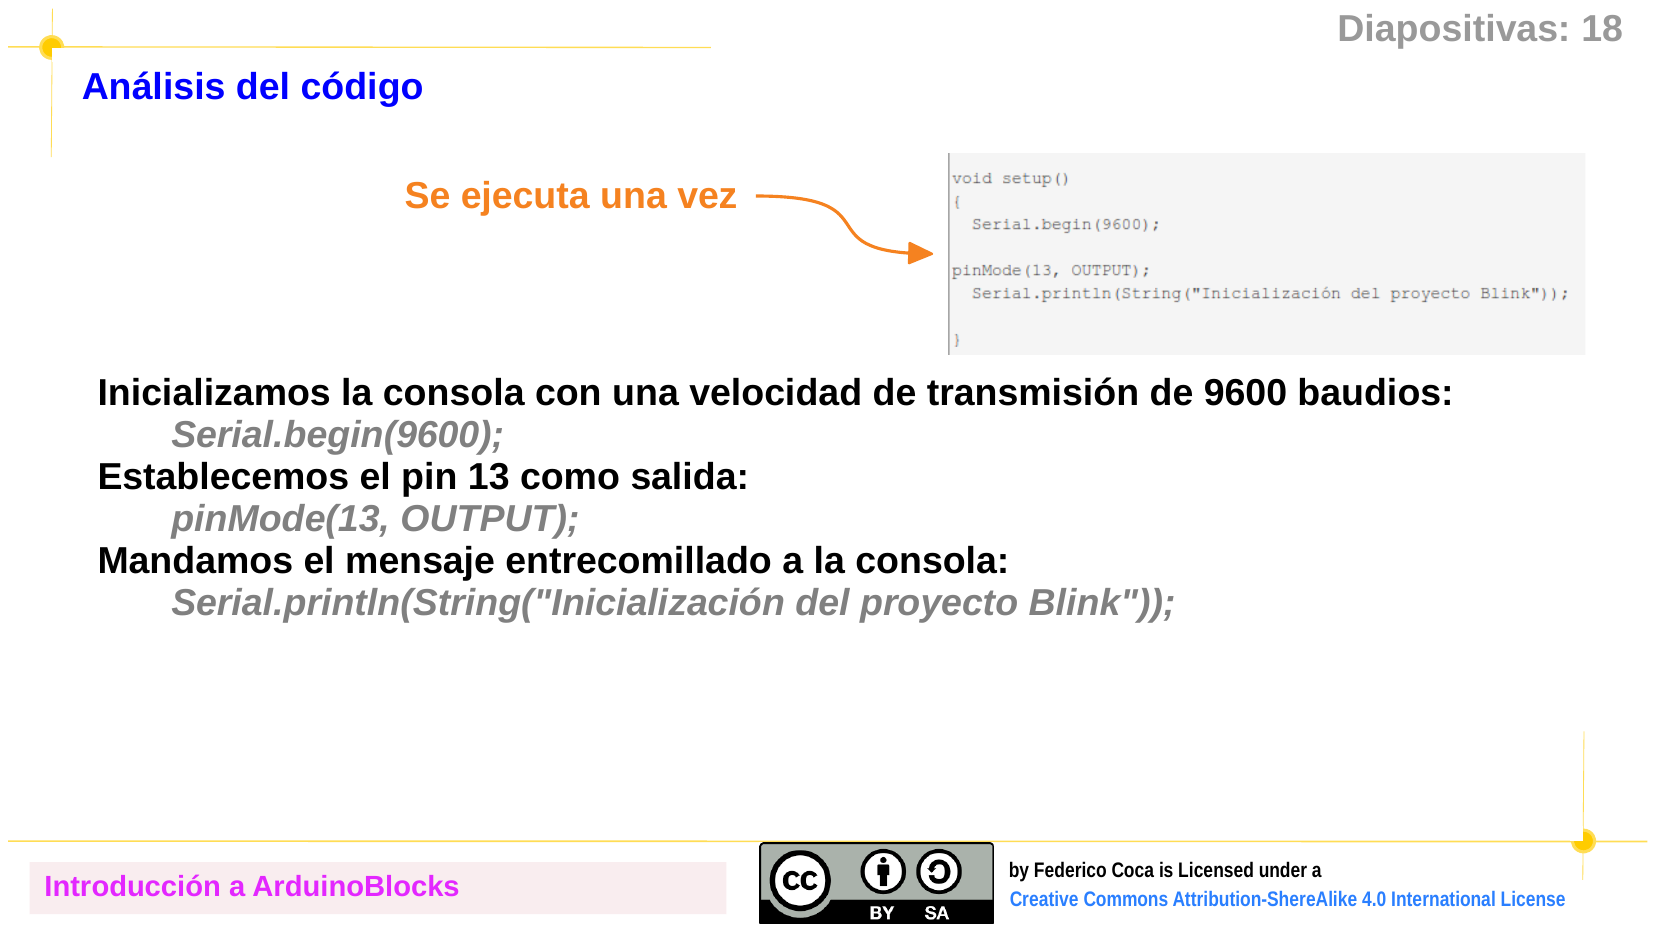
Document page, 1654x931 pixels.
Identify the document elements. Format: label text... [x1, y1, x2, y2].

picture [933, 153, 1586, 355]
text_box Análisis del código [67, 58, 1207, 116]
text_box Introducción a ArduinoBlocks [29, 862, 727, 915]
text_box Diapositivas: 18 [1322, 0, 1644, 57]
text_box Se ejecuta una vez [389, 167, 756, 225]
text_box Inicializamos la consola con una velocidad de transmisión de 9600 baudios: Serial.begin(9600); Establecemos el pin 13 como salida: pinMode(13, OUTPUT); Mandamos el mensaje entrecomillado a la consola: Serial.println(String("Inicialización del proyecto Blink")); [82, 364, 1548, 674]
